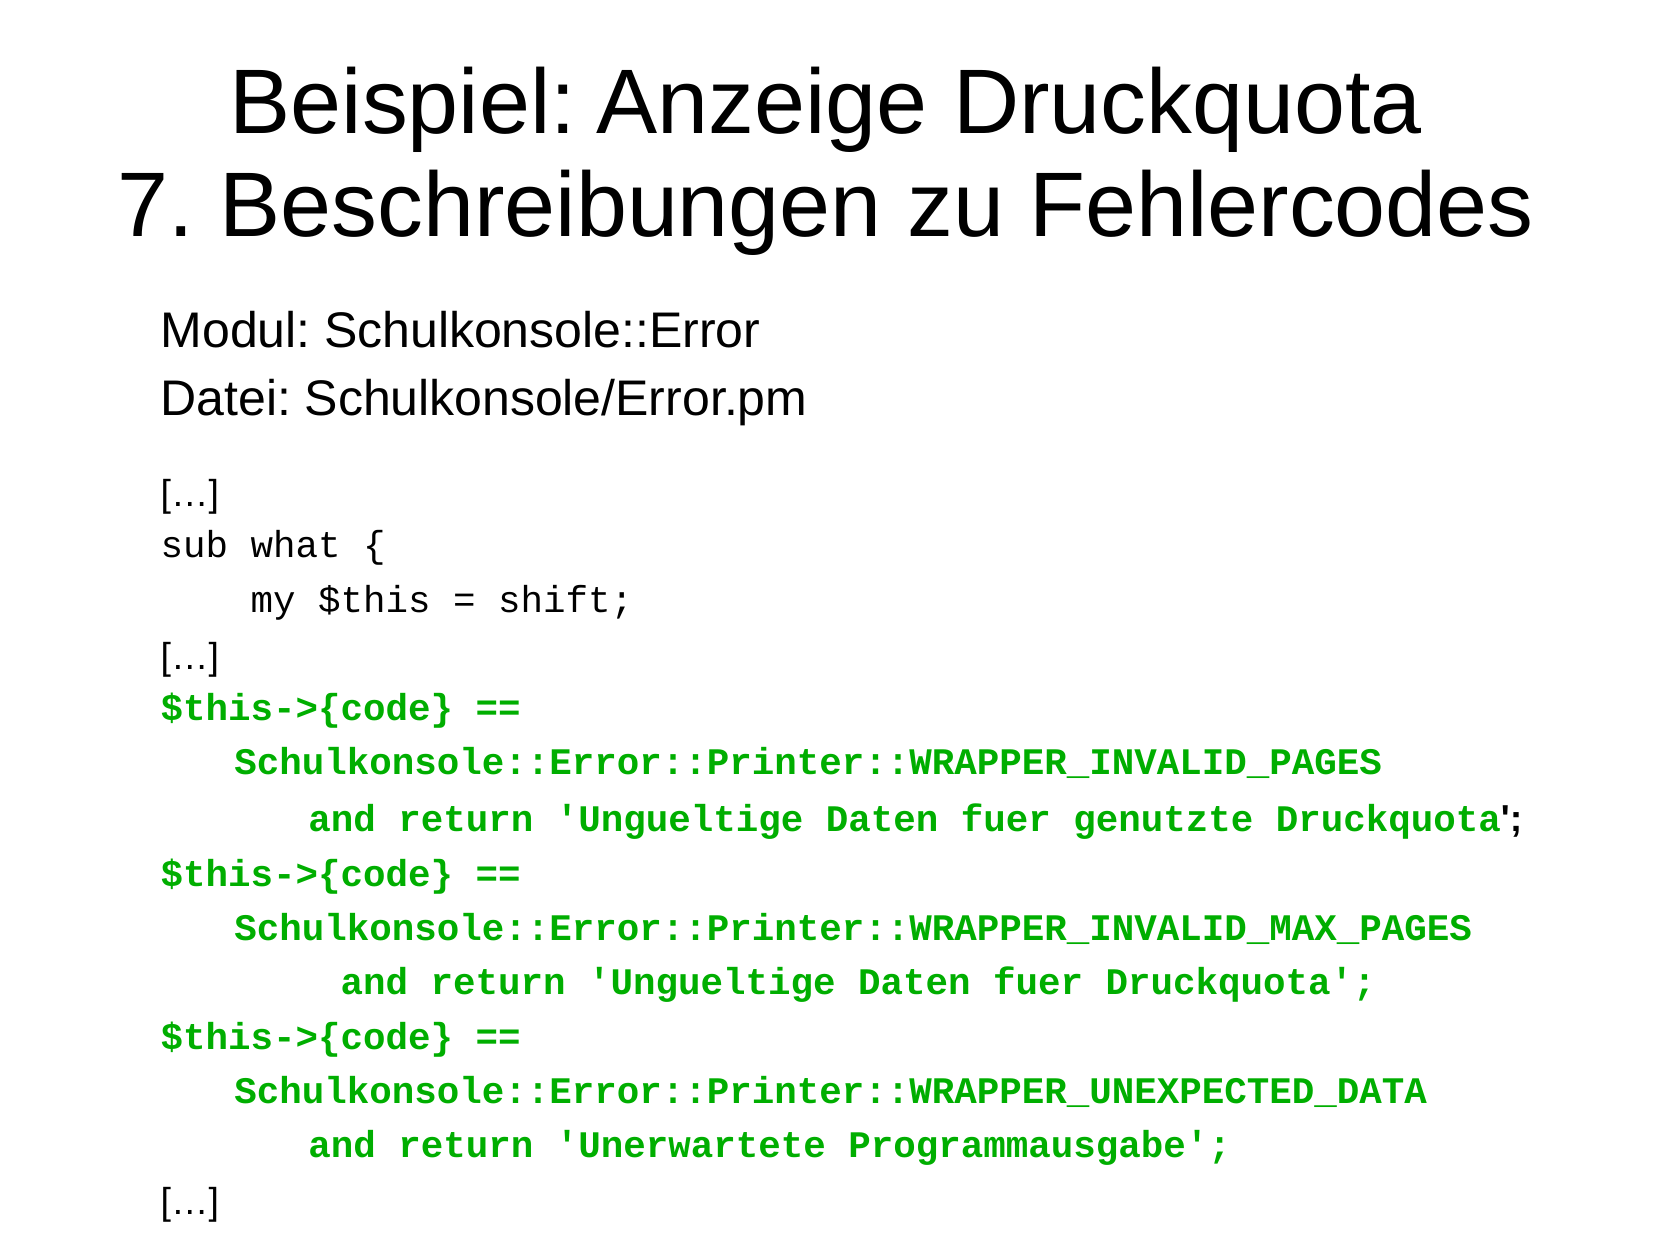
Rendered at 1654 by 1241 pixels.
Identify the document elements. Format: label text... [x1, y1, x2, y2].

title Beispiel: Anzeige Druckquota 7. Beschreibungen zu Fehlercodes [82, 49, 1571, 257]
text_box Modul: Schulkonsole::Error Datei: Schulkonsole/Error.pm […] sub what { my $this = shift; […] $this->{code} == Schulkonsole::Error::Printer::WRAPPER_INVALID_PAGES and return 'Ungueltige Daten fuer genutzte Druckquota'; $this->{code} == Schulkonsole::Error::Printer::WRAPPER_INVALID_MAX_PAGES and return 'Ungueltige Daten fuer Druckquota'; $this->{code} == Schulkonsole::Error::Printer::WRAPPER_UNEXPECTED_DATA and return 'Unerwartete Programmausgabe'; […] [88, 295, 1565, 1231]
